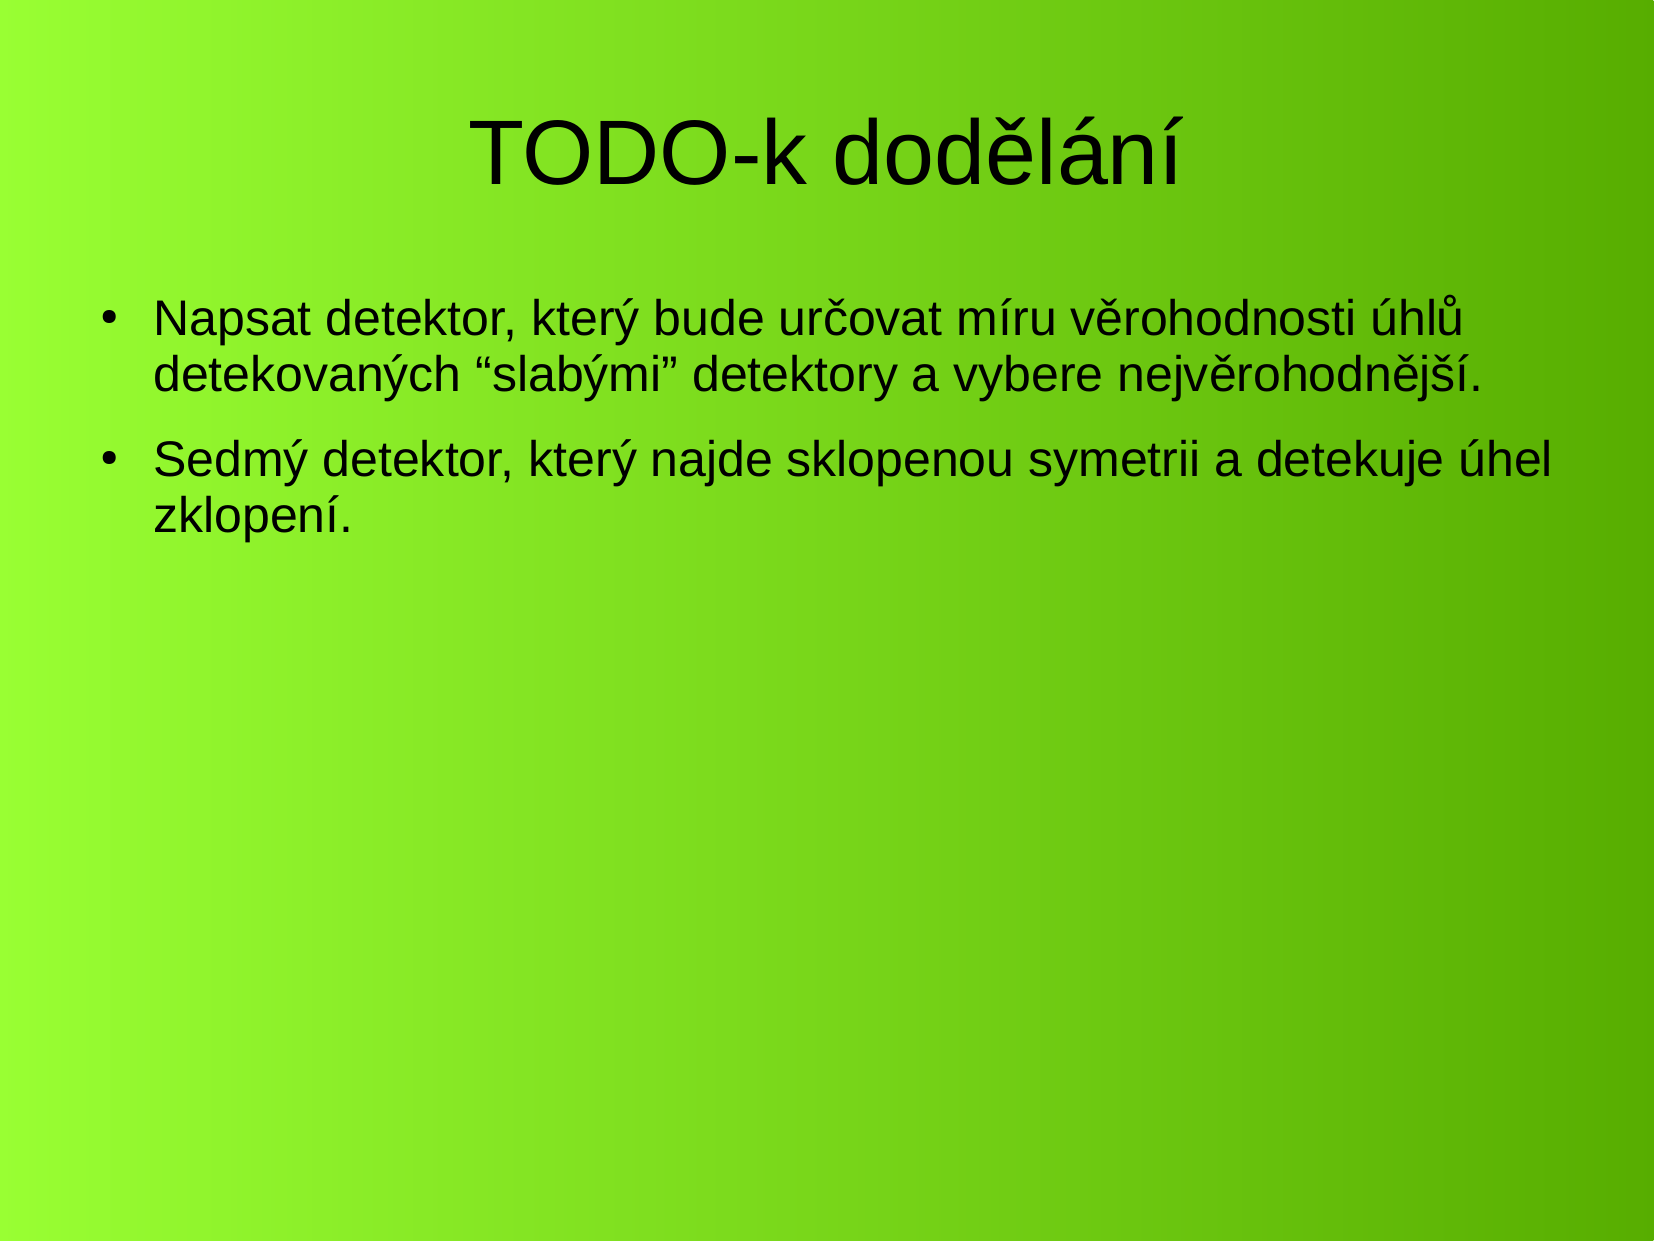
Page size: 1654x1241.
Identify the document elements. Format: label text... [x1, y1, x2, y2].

list Napsat detektor, který bude určovat míru věrohodnosti úhlů detekovaných “slabými” detektory a vybere nejvěrohodnější. Sedmý detektor, který najde sklopenou symetrii a detekuje úhel zklopení. [82, 290, 1571, 1109]
title TODO-k dodělání [82, 49, 1571, 257]
